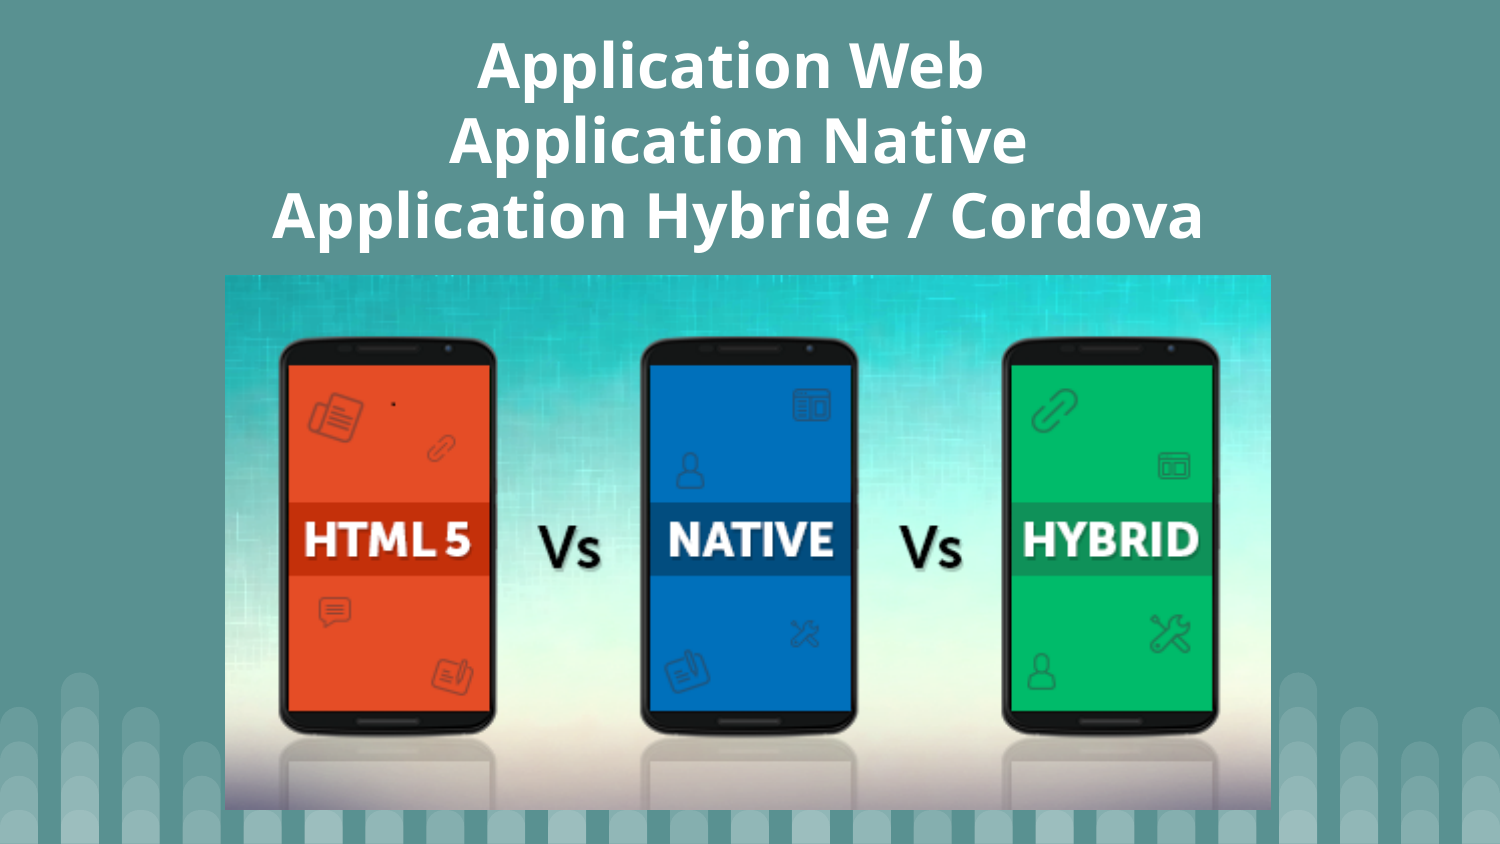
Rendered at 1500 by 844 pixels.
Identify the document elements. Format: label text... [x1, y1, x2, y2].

title Application Web Application Native Application Hybride / Cordova [217, 54, 1262, 224]
picture [225, 275, 1271, 810]
